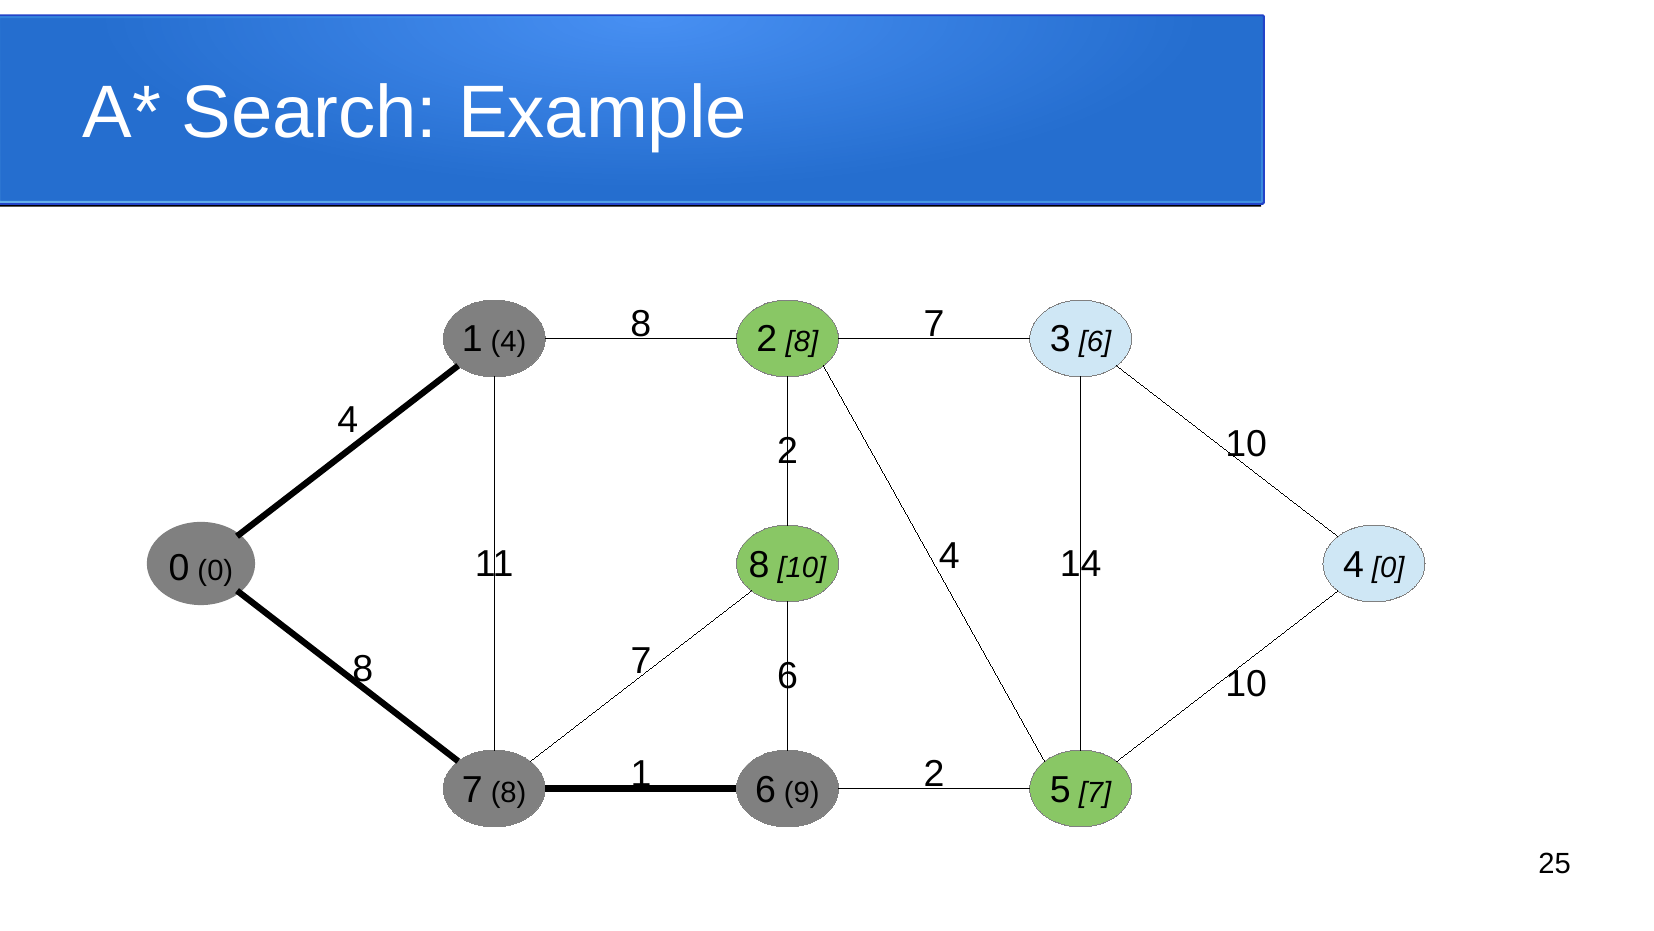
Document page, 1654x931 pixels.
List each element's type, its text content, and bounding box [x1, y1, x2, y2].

text_box 8 [10] [736, 525, 839, 602]
text_box 3 [6] [1029, 300, 1132, 377]
text_box 7 (8) [443, 750, 545, 827]
text_box 1 (4) [443, 300, 546, 377]
text_box 2 [8] [736, 300, 839, 377]
text_box 5 [7] [1029, 750, 1132, 827]
text_box 0 (0) [149, 525, 252, 602]
text_box 6 (9) [736, 750, 839, 827]
text_box 4 [0] [1322, 525, 1426, 602]
title A* Search: Example [82, 35, 1235, 189]
